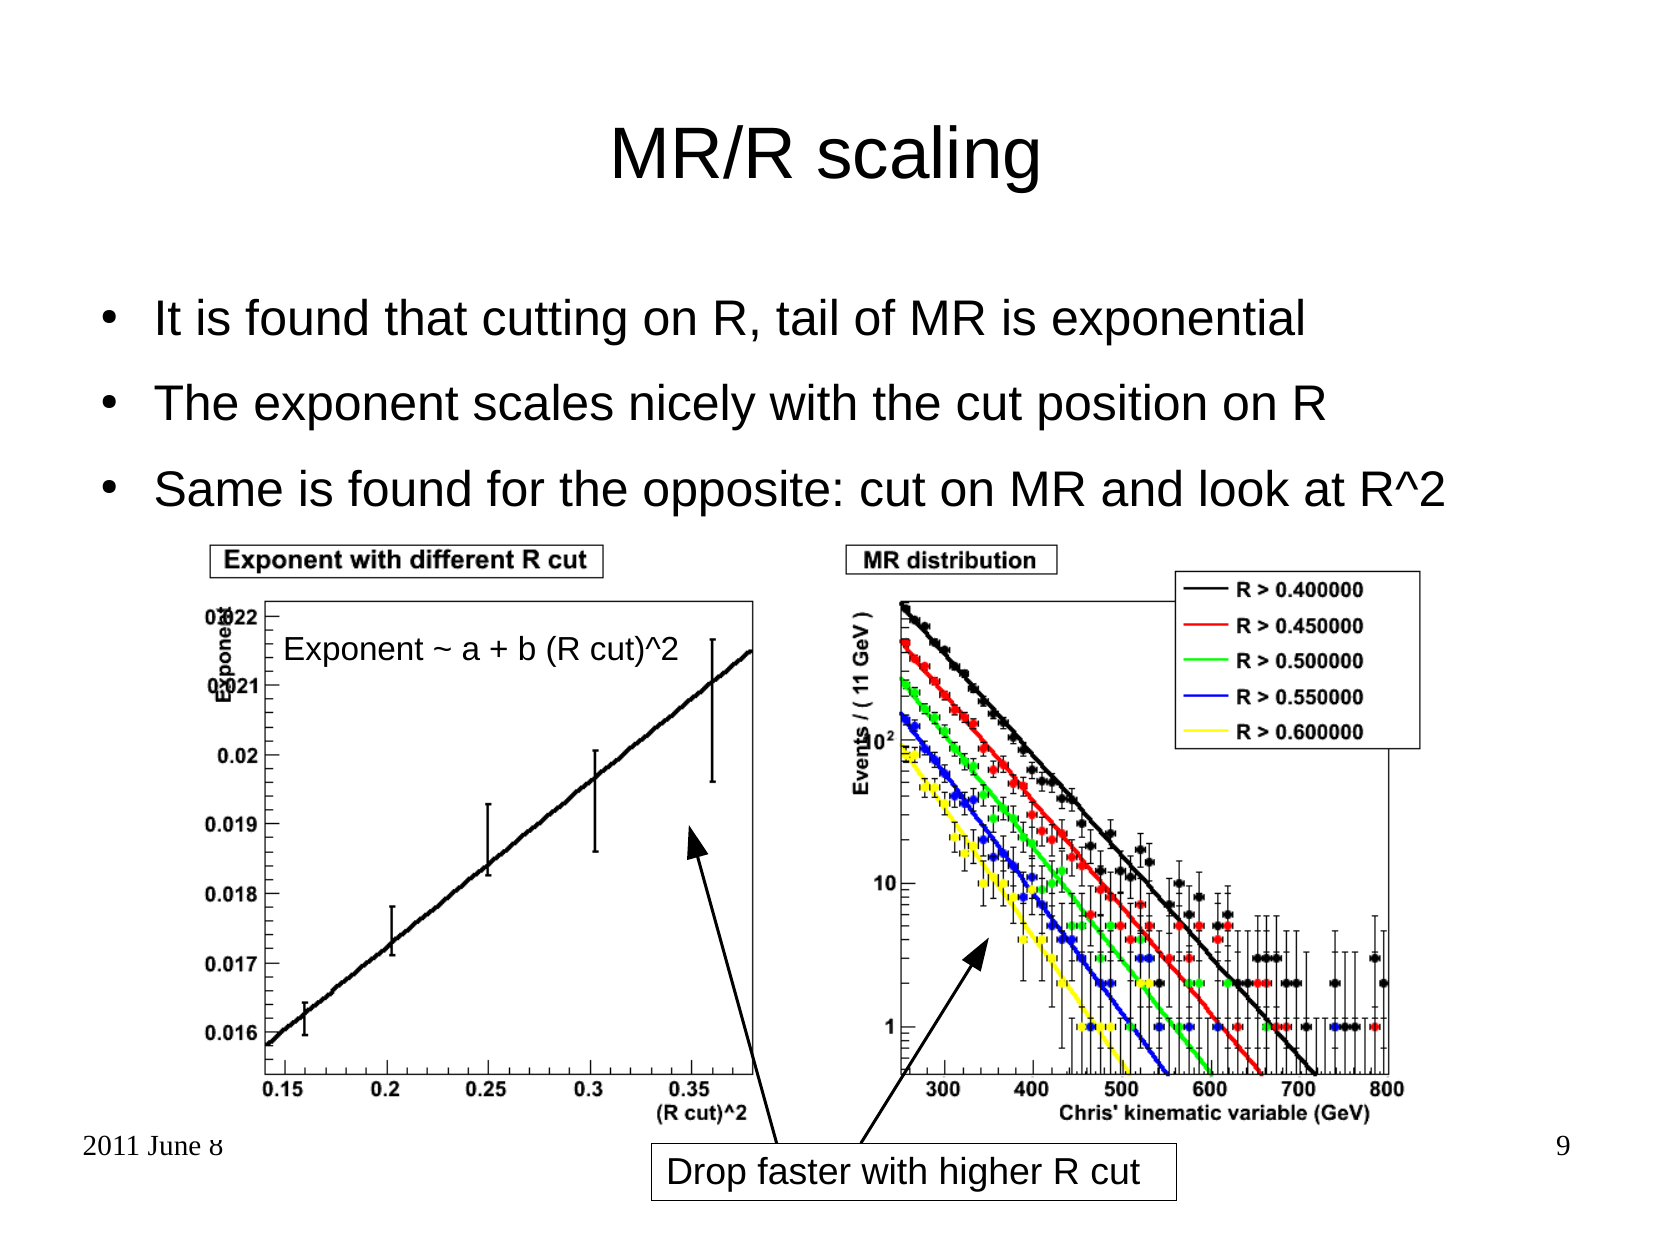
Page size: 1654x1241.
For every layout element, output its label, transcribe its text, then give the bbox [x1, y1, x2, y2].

picture [191, 536, 1463, 1140]
title MR/R scaling [82, 56, 1571, 250]
text_box Drop faster with higher R cut [651, 1143, 1177, 1201]
list It is found that cutting on R, tail of MR is exponential The exponent scales nicely with the cut position on R Same is found for the opposite: cut on MR and look at R^2 [82, 290, 1571, 1094]
text_box Exponent ~ a + b (R cut)^2 [268, 623, 751, 676]
